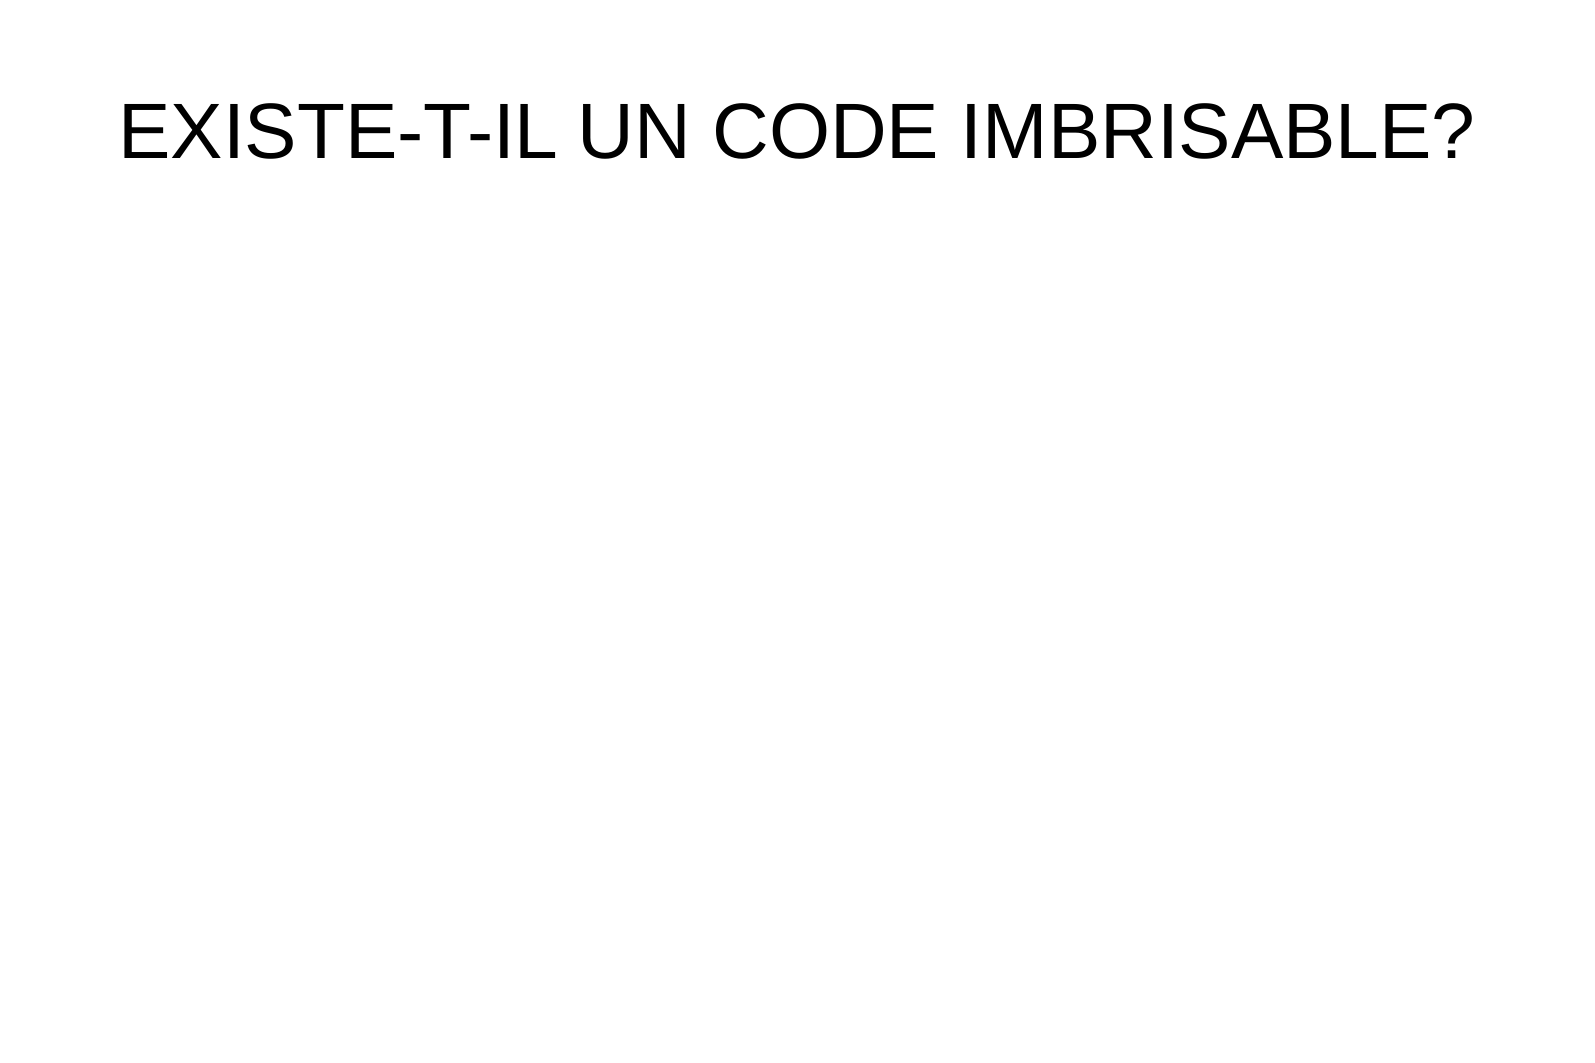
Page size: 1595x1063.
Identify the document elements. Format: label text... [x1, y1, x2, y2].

title EXISTE-T-IL UN CODE IMBRISABLE? [79, 42, 1515, 220]
